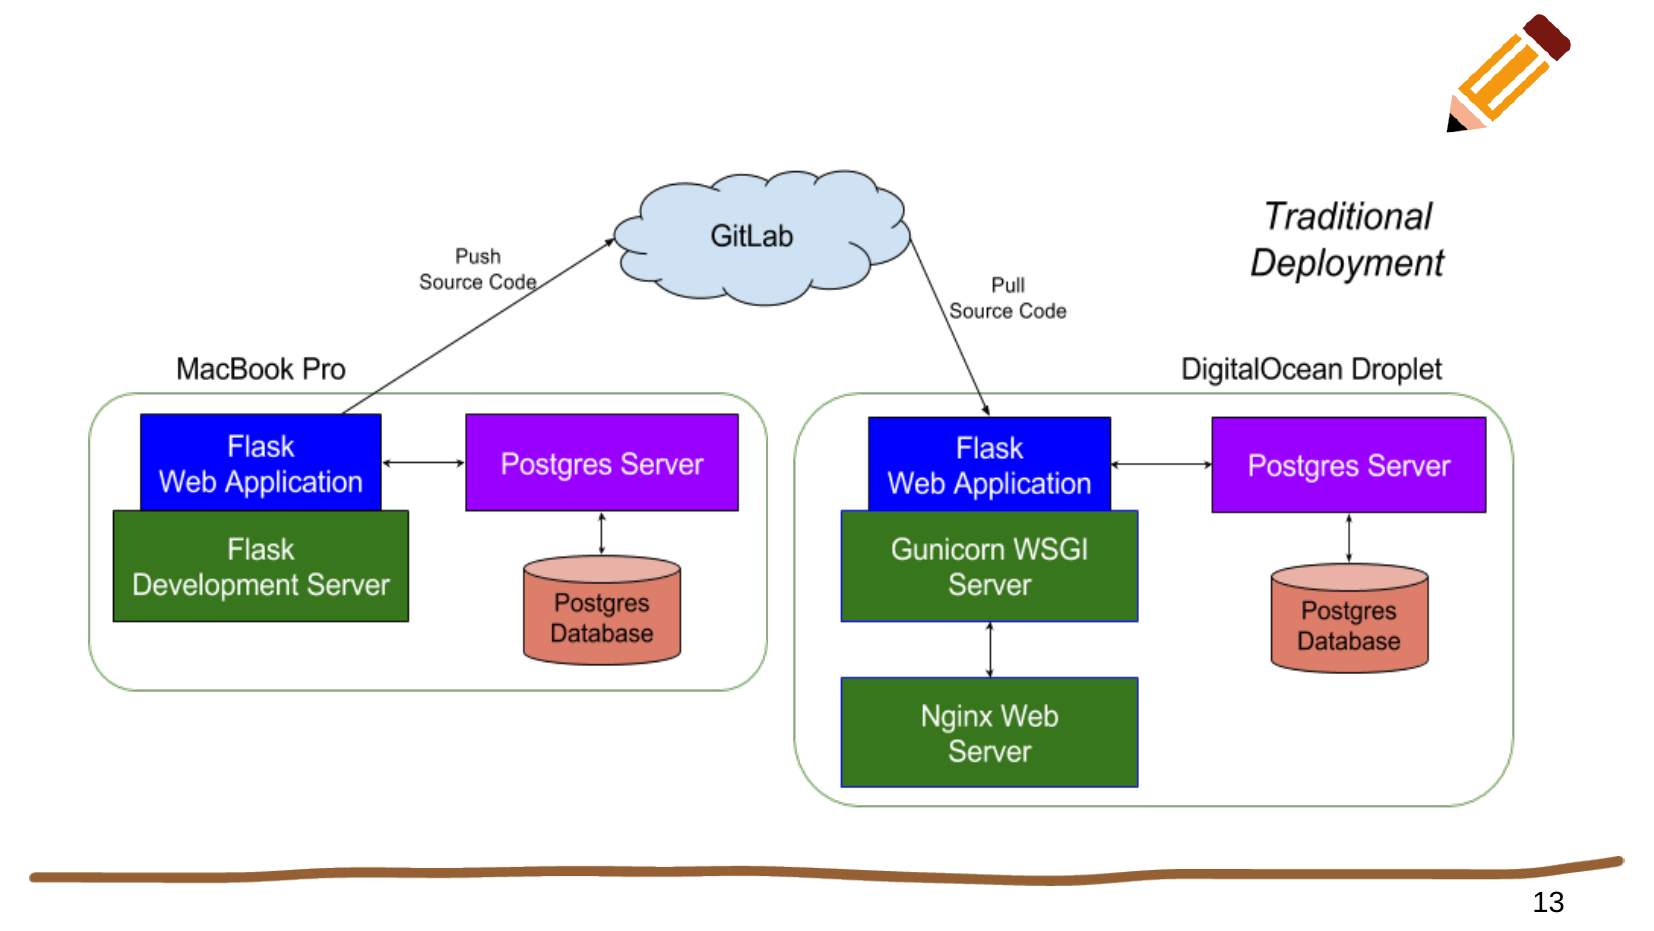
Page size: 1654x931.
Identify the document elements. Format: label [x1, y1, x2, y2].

picture [75, 14, 1571, 826]
picture [29, 856, 1625, 886]
